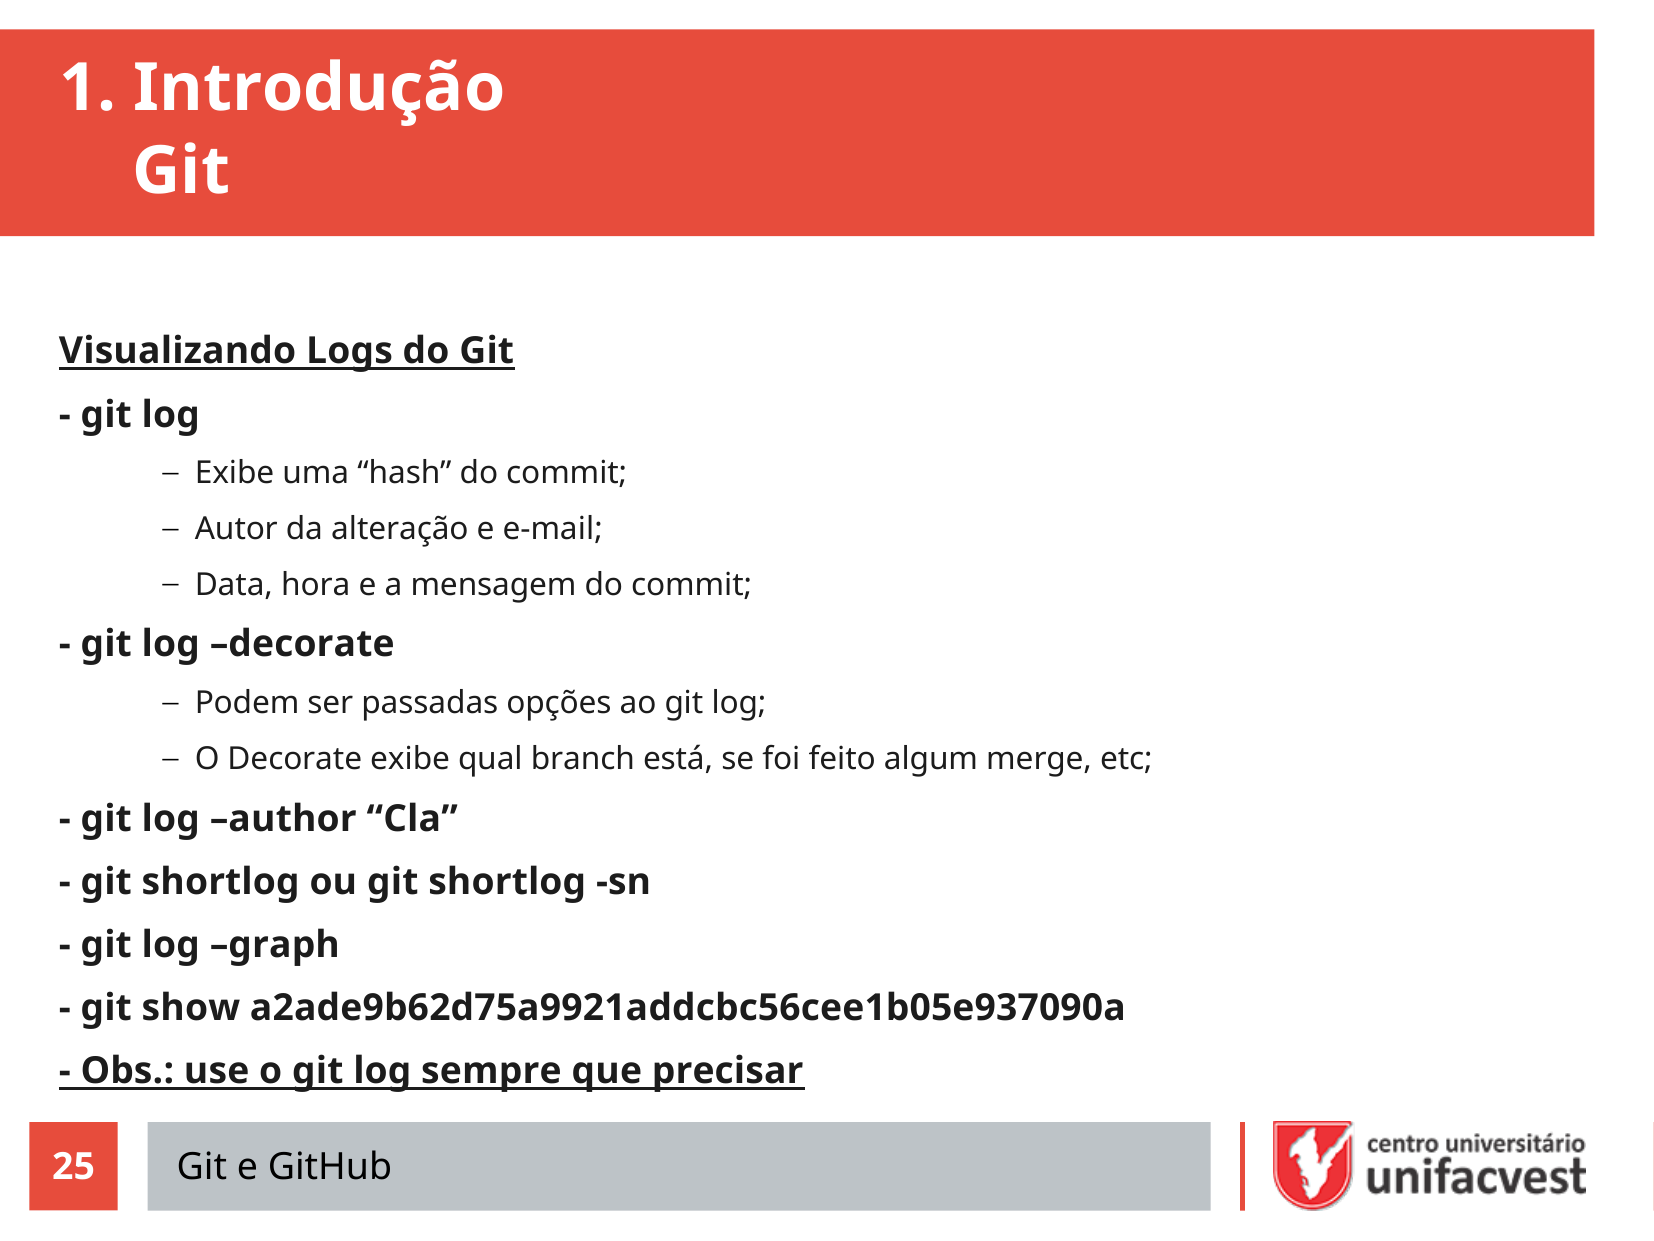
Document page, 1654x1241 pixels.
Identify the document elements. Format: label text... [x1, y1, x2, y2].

text_box Git e GitHub [161, 1132, 1212, 1196]
title 1. Introdução Git [59, 59, 1595, 207]
text_box [1245, 1120, 1654, 1212]
list Visualizando Logs do Git - git log Exibe uma “hash” do commit; Autor da alteração e e-mail; Data, hora e a mensagem do commit; - git log –decorate Podem ser passadas opções ao git log; O Decorate exibe qual branch está, se foi feito algum merge, etc; - git log –author “Cla” - git shortlog ou git shortlog -sn - git log –graph - git show a2ade9b62d75a9921addcbc56cee1b05e937090a - Obs.: use o git log sempre que precisar [59, 324, 1566, 1093]
picture [1273, 1121, 1586, 1211]
